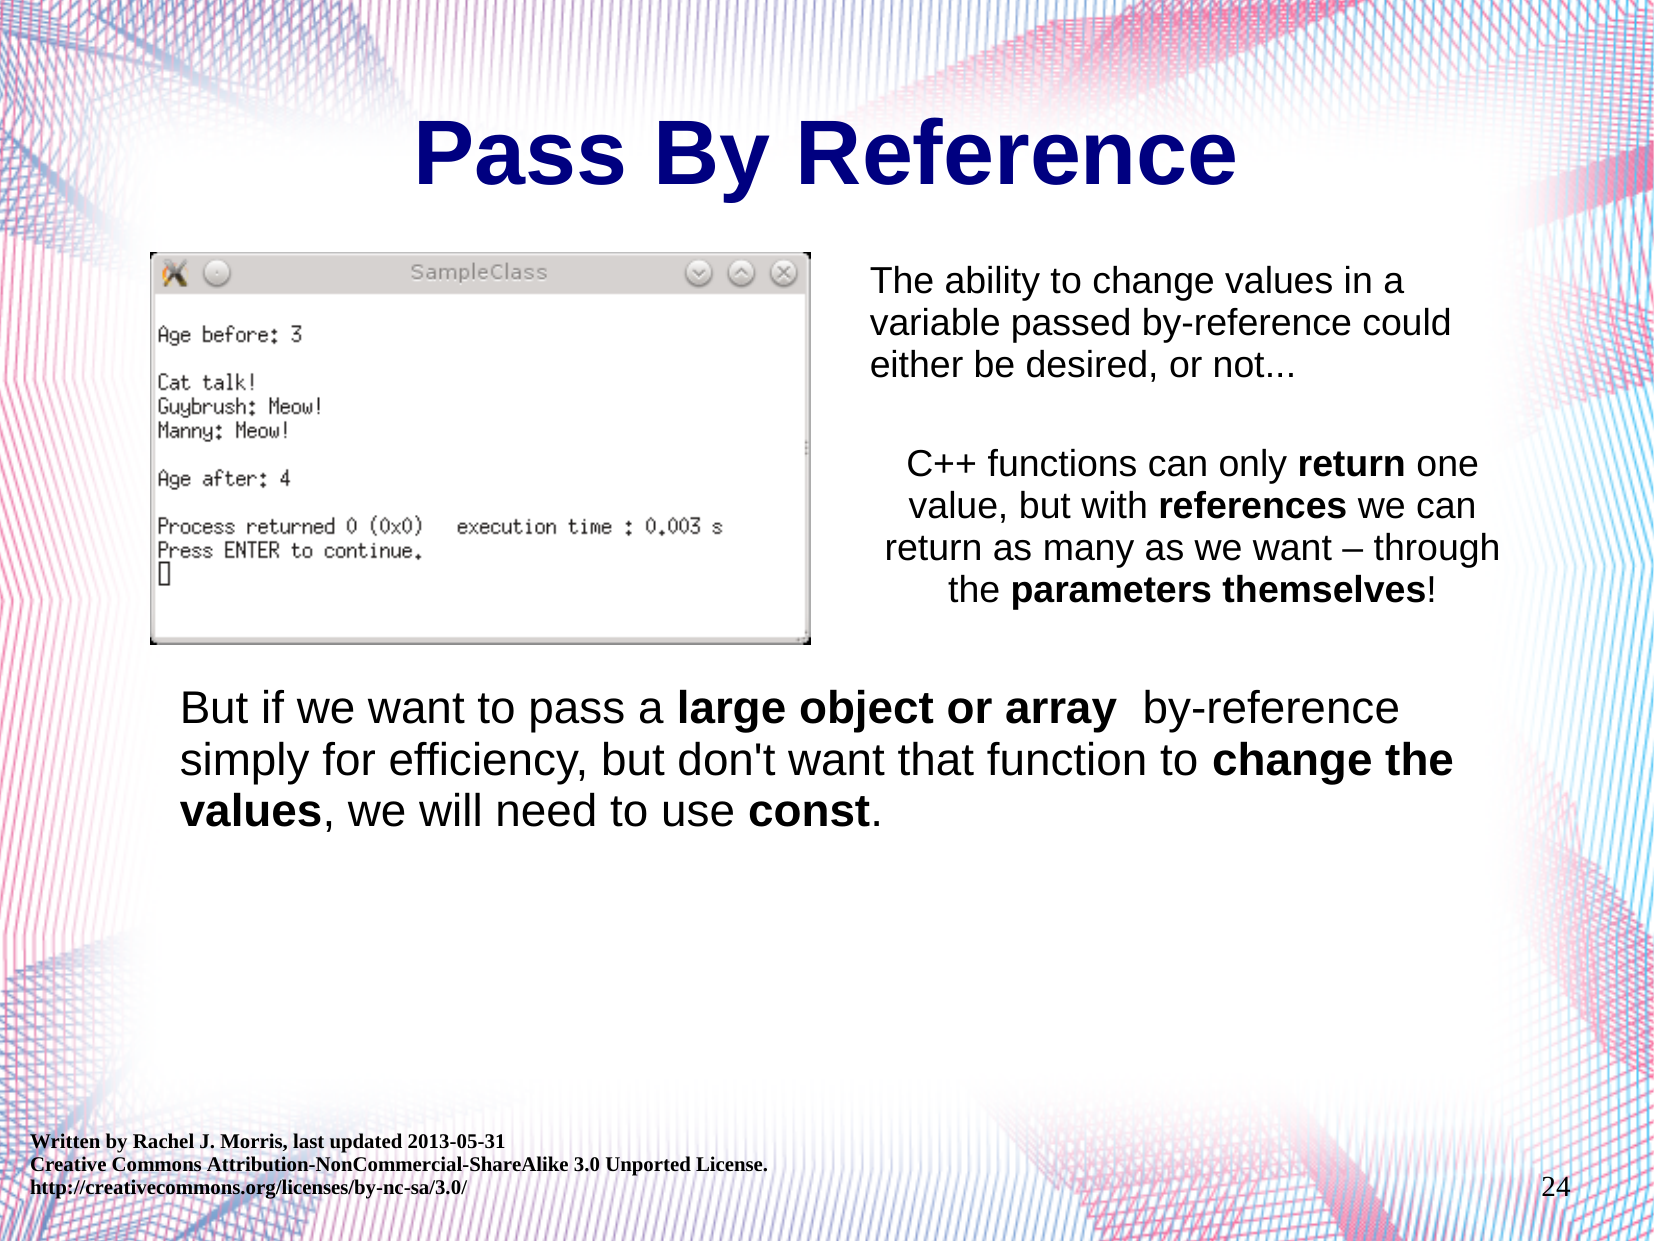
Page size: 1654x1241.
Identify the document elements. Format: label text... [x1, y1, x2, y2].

text_box C++ functions can only return one value, but with references we can return as many as we want – through the parameters themselves! [855, 435, 1531, 618]
title Pass By Reference [82, 49, 1571, 257]
picture [0, 0, 1654, 1241]
text_box The ability to change values in a variable passed by-reference could either be desired, or not... [855, 252, 1531, 394]
text_box But if we want to pass a large object or array by-reference simply for efficiency, but don't want that function to change the values, we will need to use const. [165, 675, 1486, 844]
